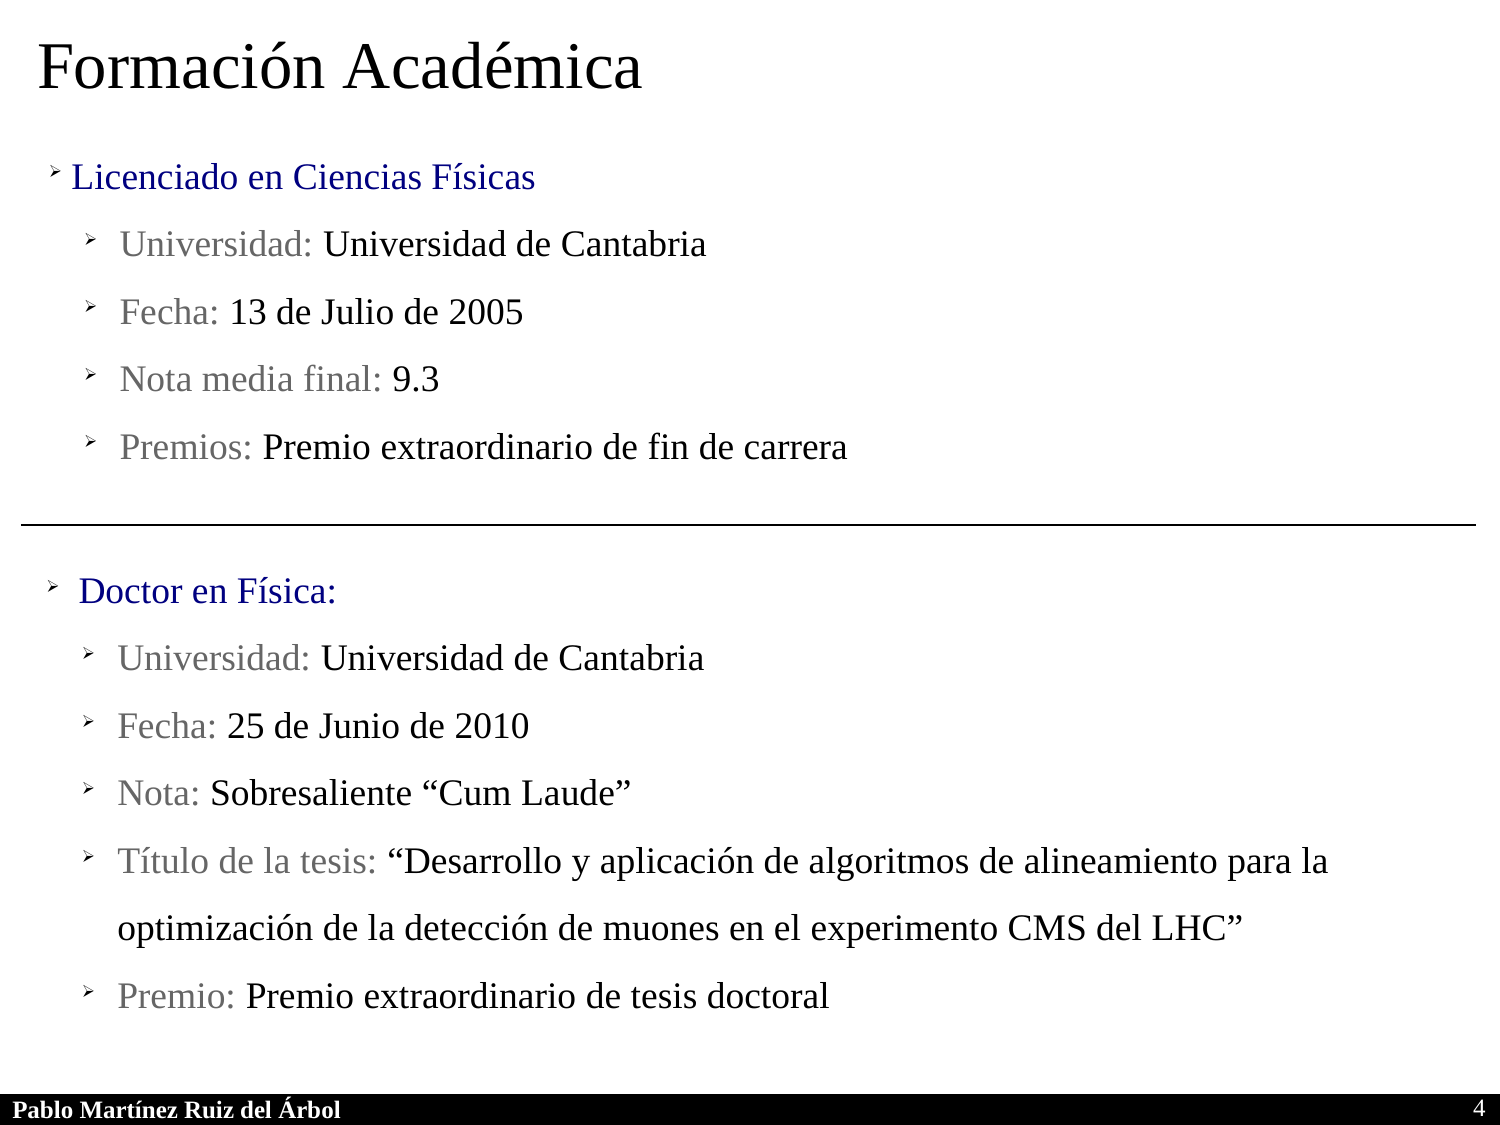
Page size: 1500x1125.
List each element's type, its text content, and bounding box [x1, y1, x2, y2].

text_box Licenciado en Ciencias Físicas Universidad: Universidad de Cantabria Fecha: 13 de Julio de 2005 Nota media final: 9.3 Premios: Premio extraordinario de fin de carrera [29, 117, 1500, 531]
text_box Formación Académica [10, 12, 671, 121]
text_box Doctor en Física: Universidad: Universidad de Cantabria Fecha: 25 de Junio de 2010 Nota: Sobresaliente “Cum Laude” Título de la tesis: “Desarrollo y aplicación de algoritmos de alineamiento para la optimización de la detección de muones en el experimento CMS del LHC” Premio: Premio extraordinario de tesis doctoral [27, 531, 1500, 1125]
